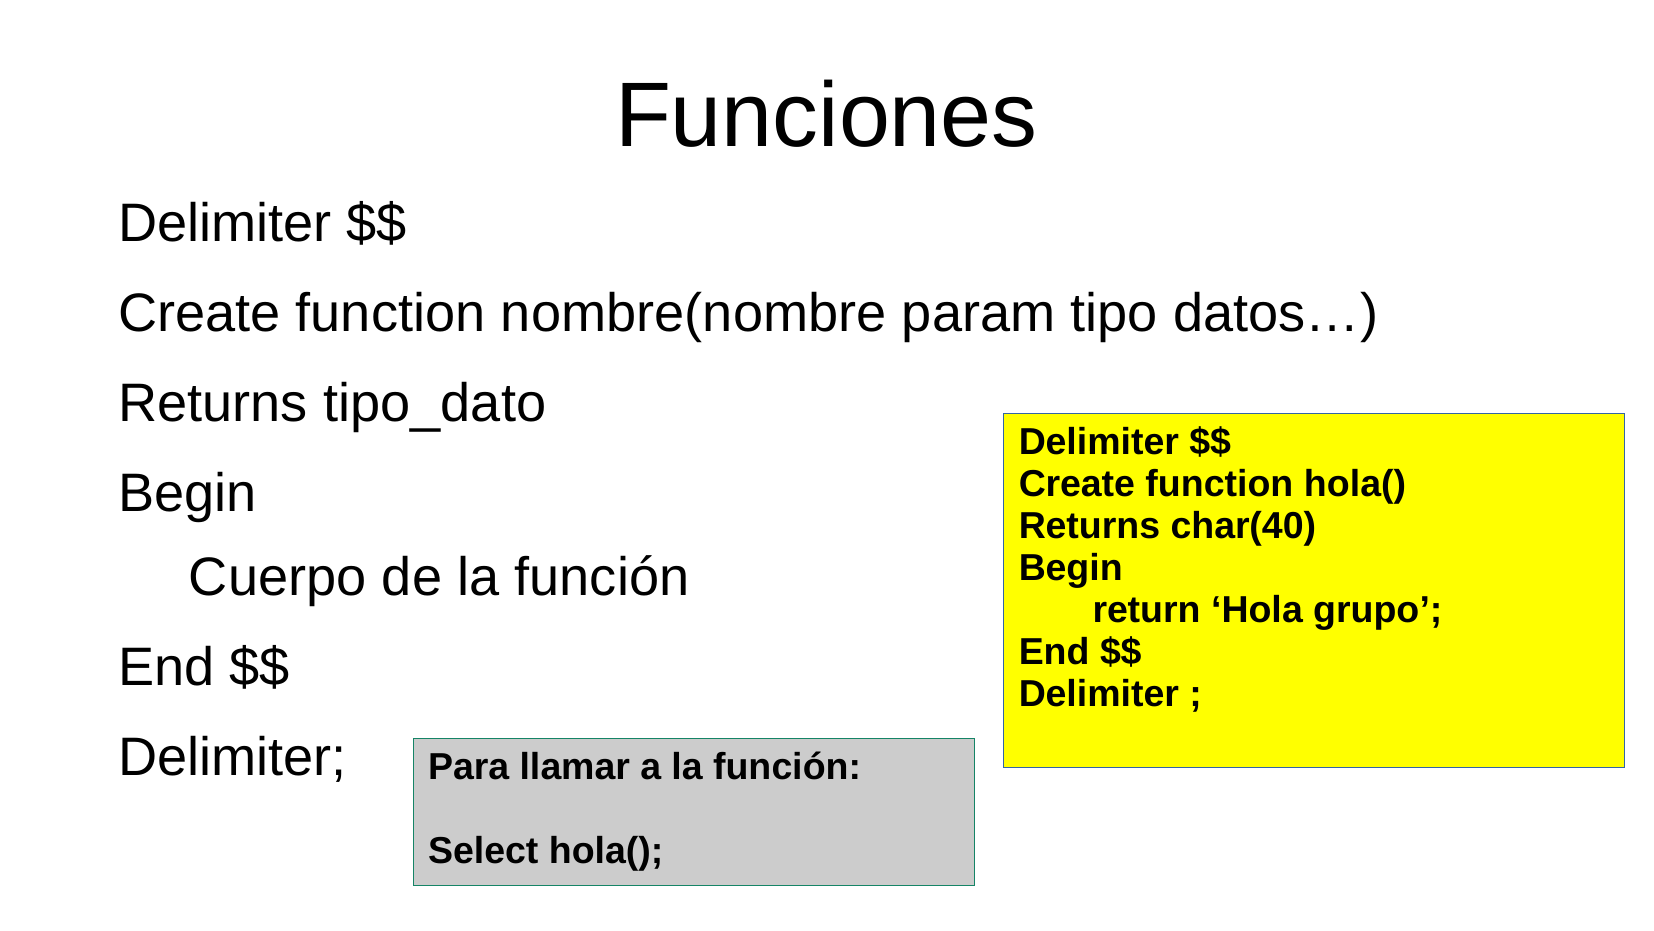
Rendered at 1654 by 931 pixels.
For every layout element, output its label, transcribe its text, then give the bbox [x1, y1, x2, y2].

text_box Delimiter $$ Create function hola() Returns char(40) Begin return ‘Hola grupo’; End $$ Delimiter ; [1003, 413, 1625, 768]
text_box Para llamar a la función: Select hola(); [413, 738, 975, 886]
title Funciones [82, 37, 1571, 192]
list Delimiter $$ Create function nombre(nombre param tipo datos…) Returns tipo_dato Begin Cuerpo de la función End $$ Delimiter; [47, 192, 1595, 886]
